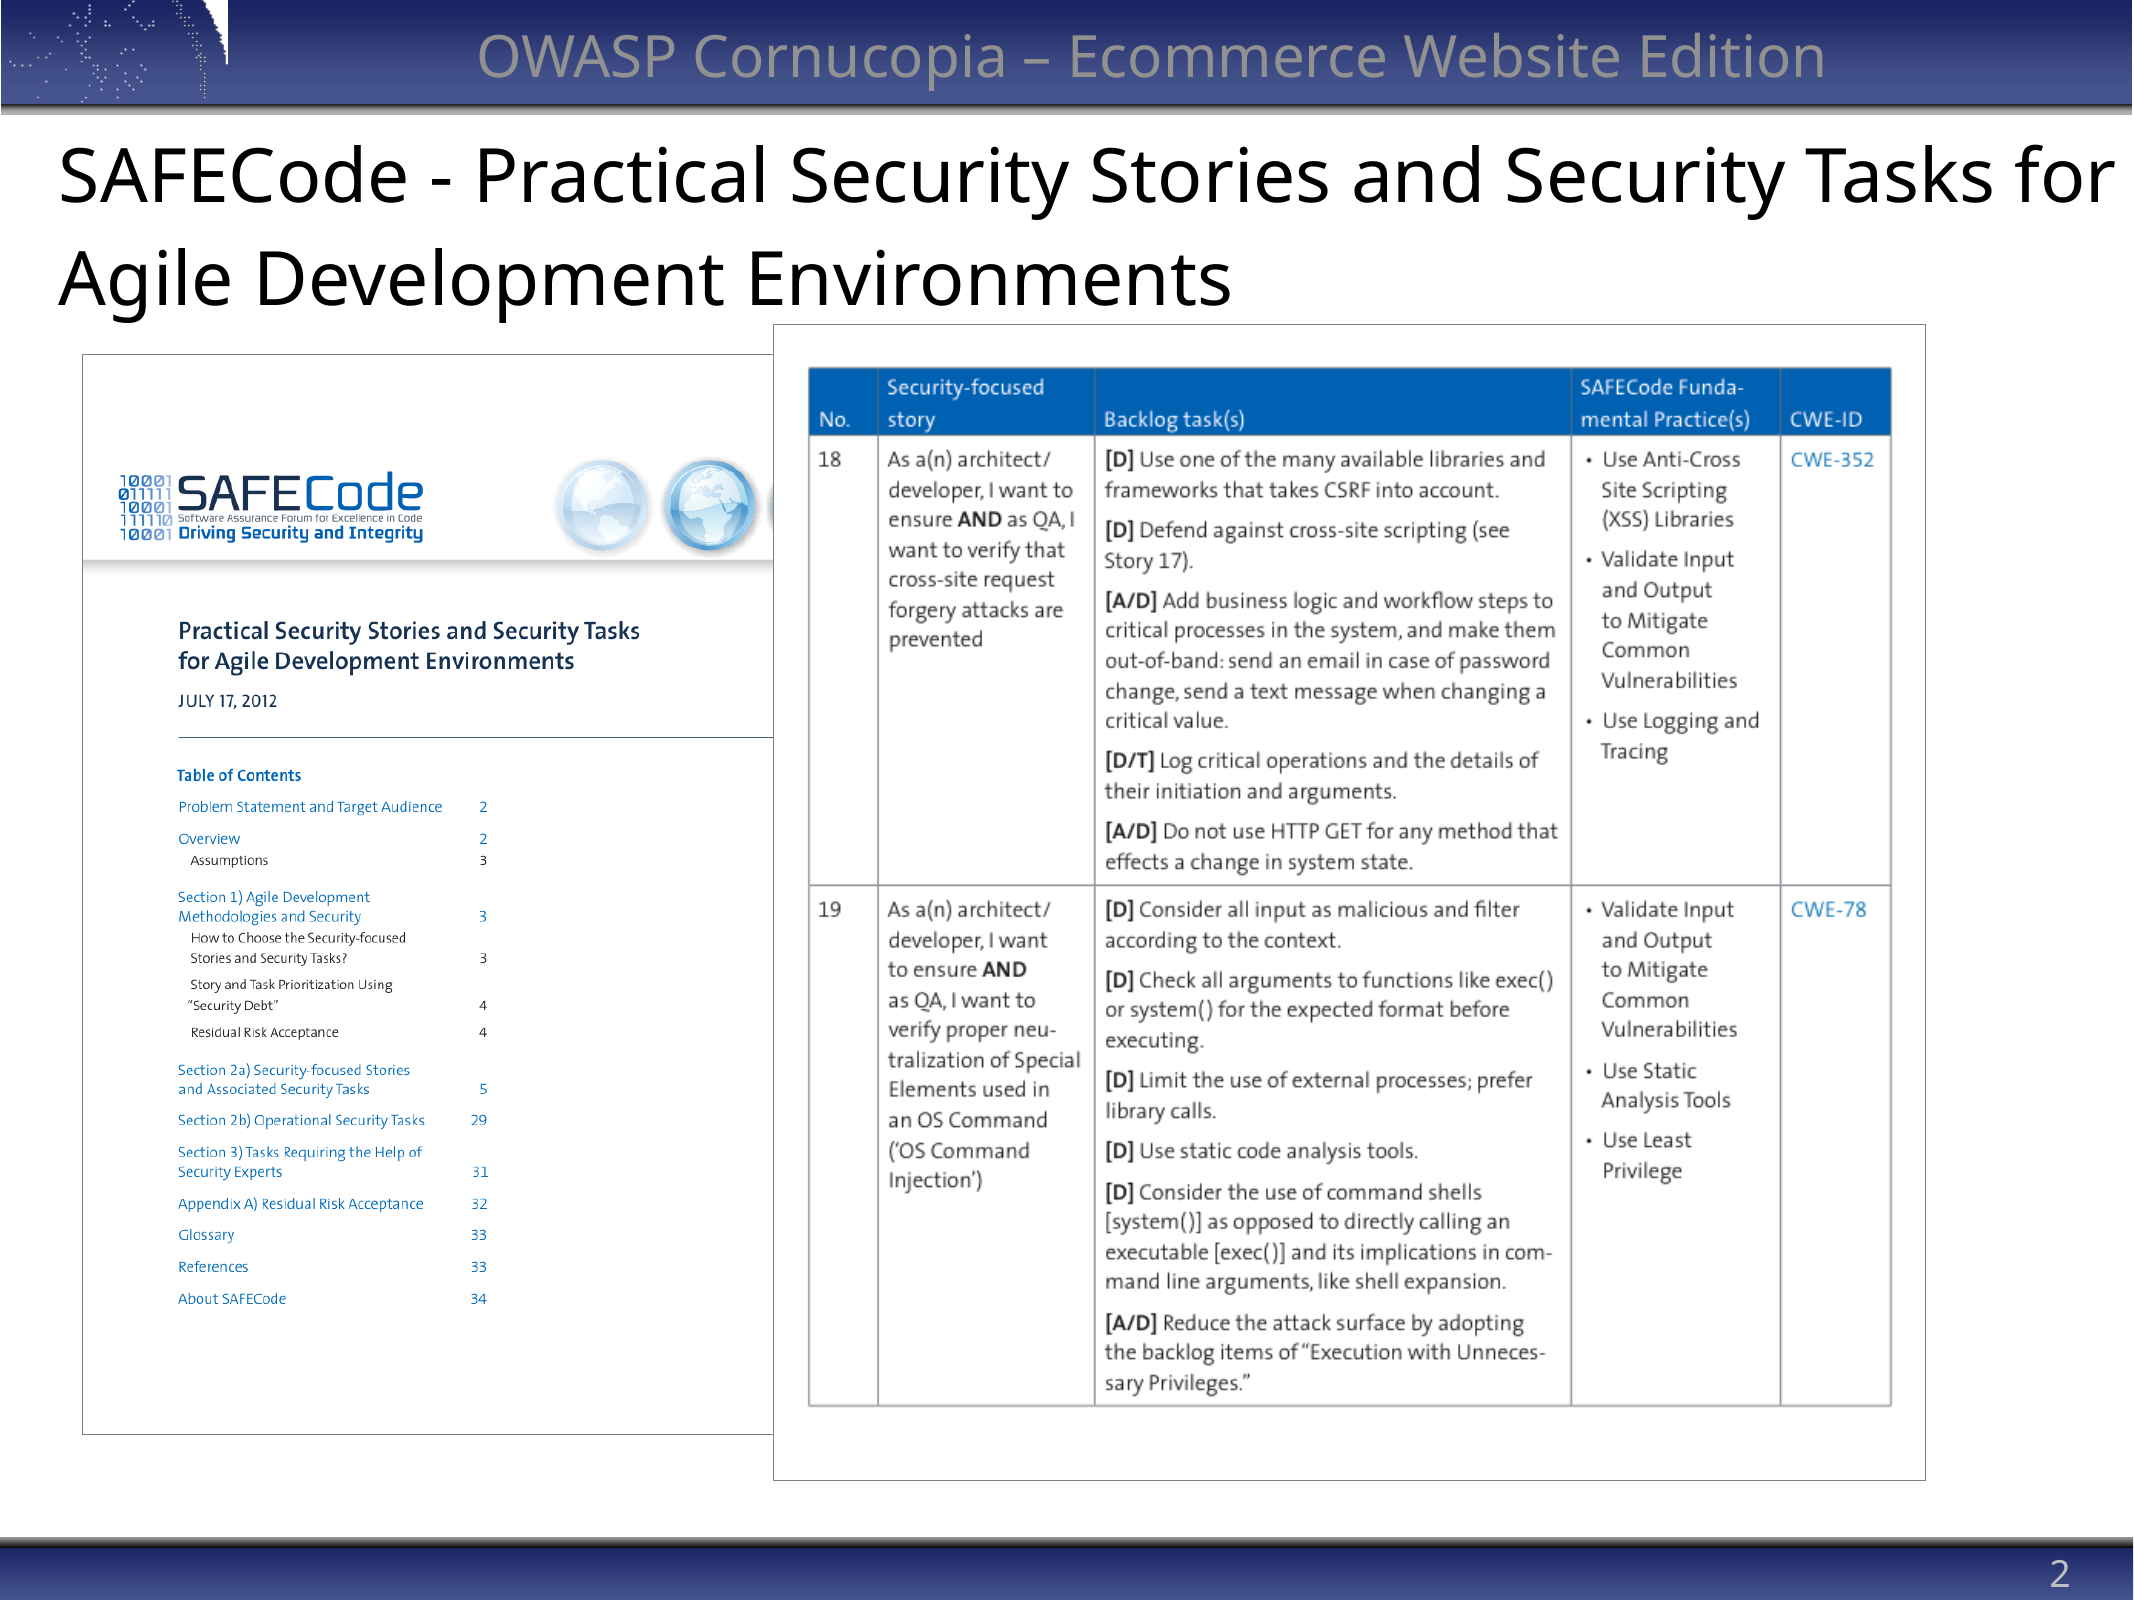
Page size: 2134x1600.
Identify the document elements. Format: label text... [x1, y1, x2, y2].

picture [82, 324, 1926, 1481]
title SAFECode - Practical Security Stories and Security Tasks for Agile Development Environments [58, 124, 2126, 325]
